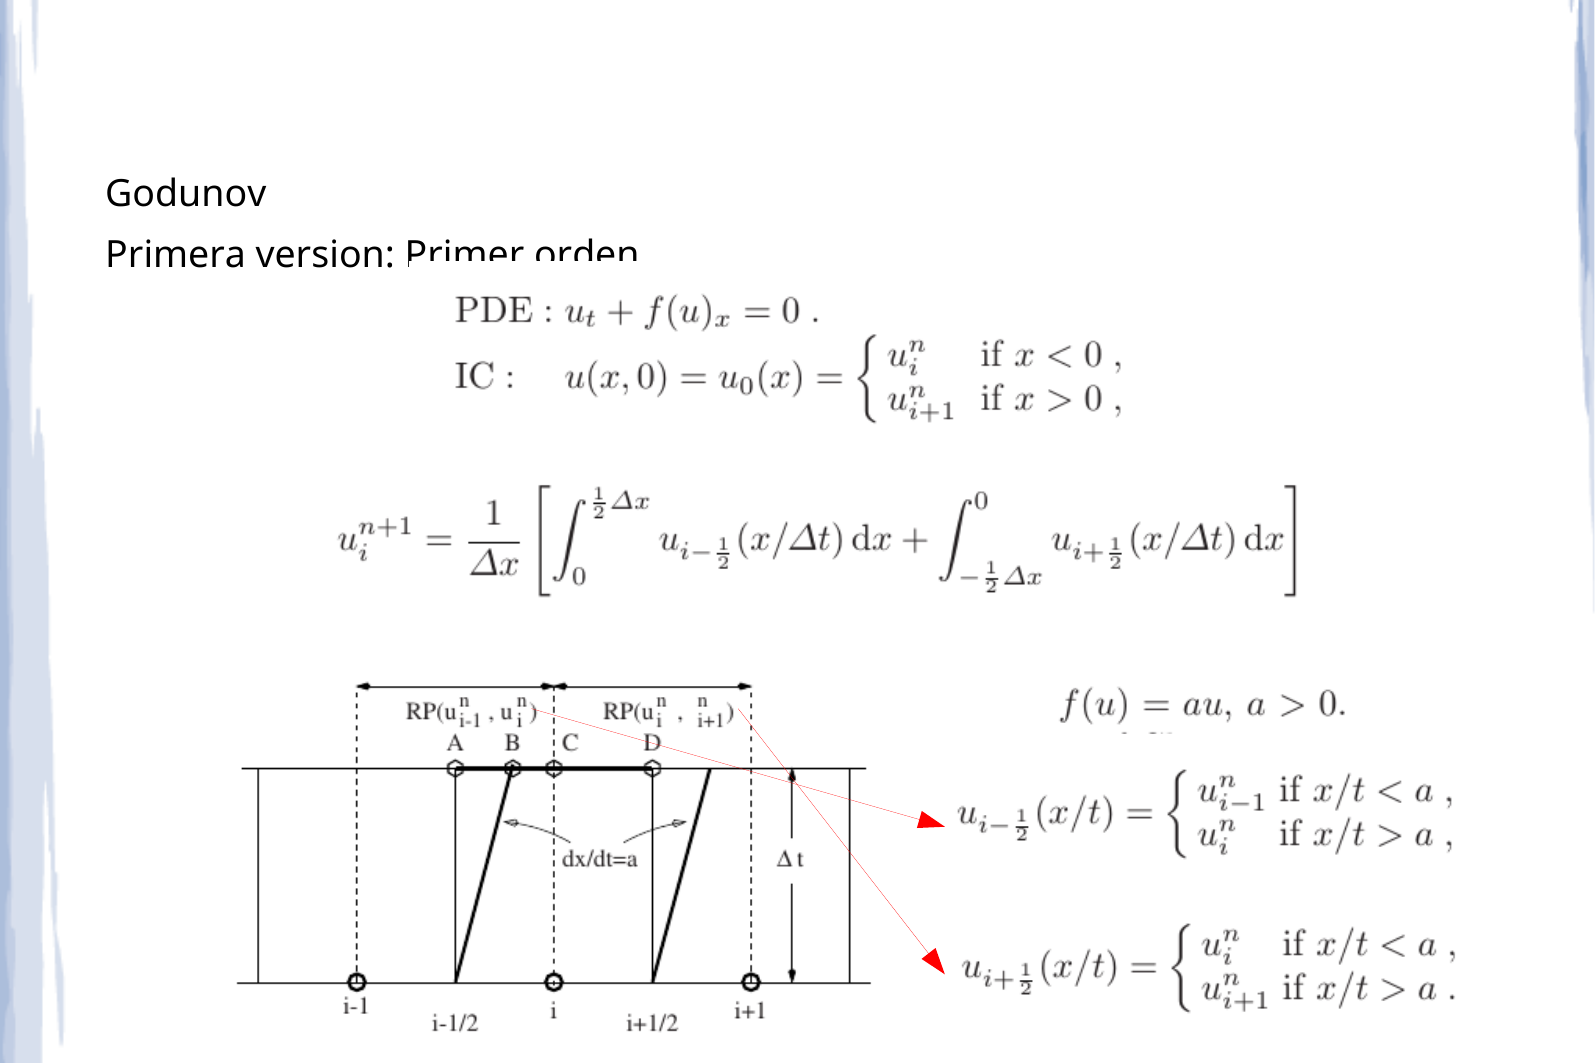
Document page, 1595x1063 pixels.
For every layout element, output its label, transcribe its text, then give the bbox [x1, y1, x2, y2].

picture [0, 0, 1595, 1063]
list Godunov Primera version: Primer orden [105, 166, 1506, 264]
